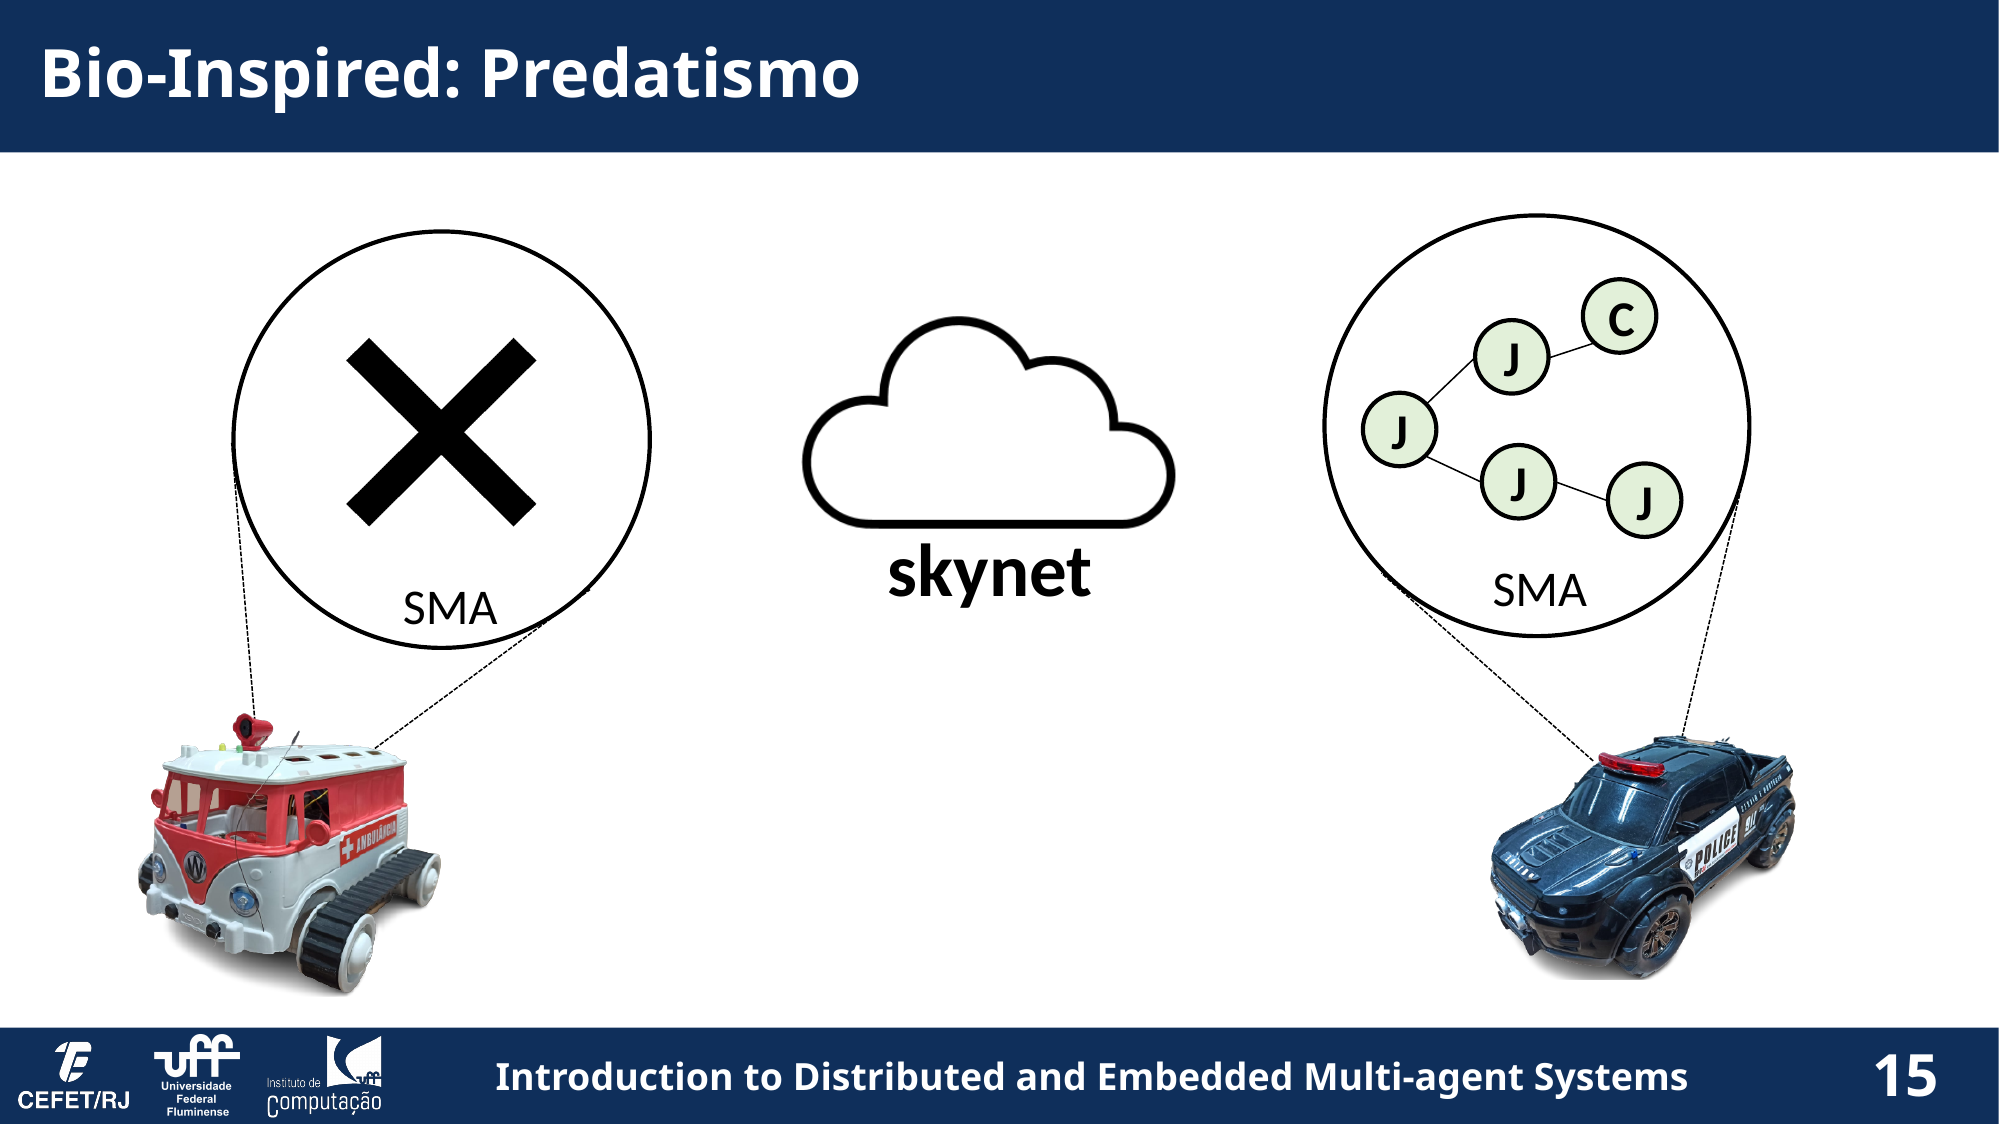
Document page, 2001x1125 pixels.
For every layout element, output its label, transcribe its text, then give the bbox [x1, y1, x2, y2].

text_box Bio-Inspired: Predatismo [25, 23, 1999, 119]
picture [312, 304, 570, 560]
picture [1485, 733, 1800, 980]
text_box [392, 642, 491, 648]
text_box J [1475, 320, 1549, 394]
picture [265, 1033, 383, 1118]
text_box SMA [388, 566, 513, 642]
text_box J [1481, 444, 1556, 519]
text_box C [1582, 279, 1657, 353]
text_box J [1362, 392, 1437, 467]
text_box [233, 231, 650, 641]
picture [777, 210, 1202, 635]
picture [132, 711, 446, 997]
text_box J [1607, 463, 1682, 537]
picture [18, 1021, 129, 1125]
text_box [1324, 215, 1750, 637]
picture [153, 1033, 241, 1121]
text_box SMA [1477, 549, 1603, 625]
